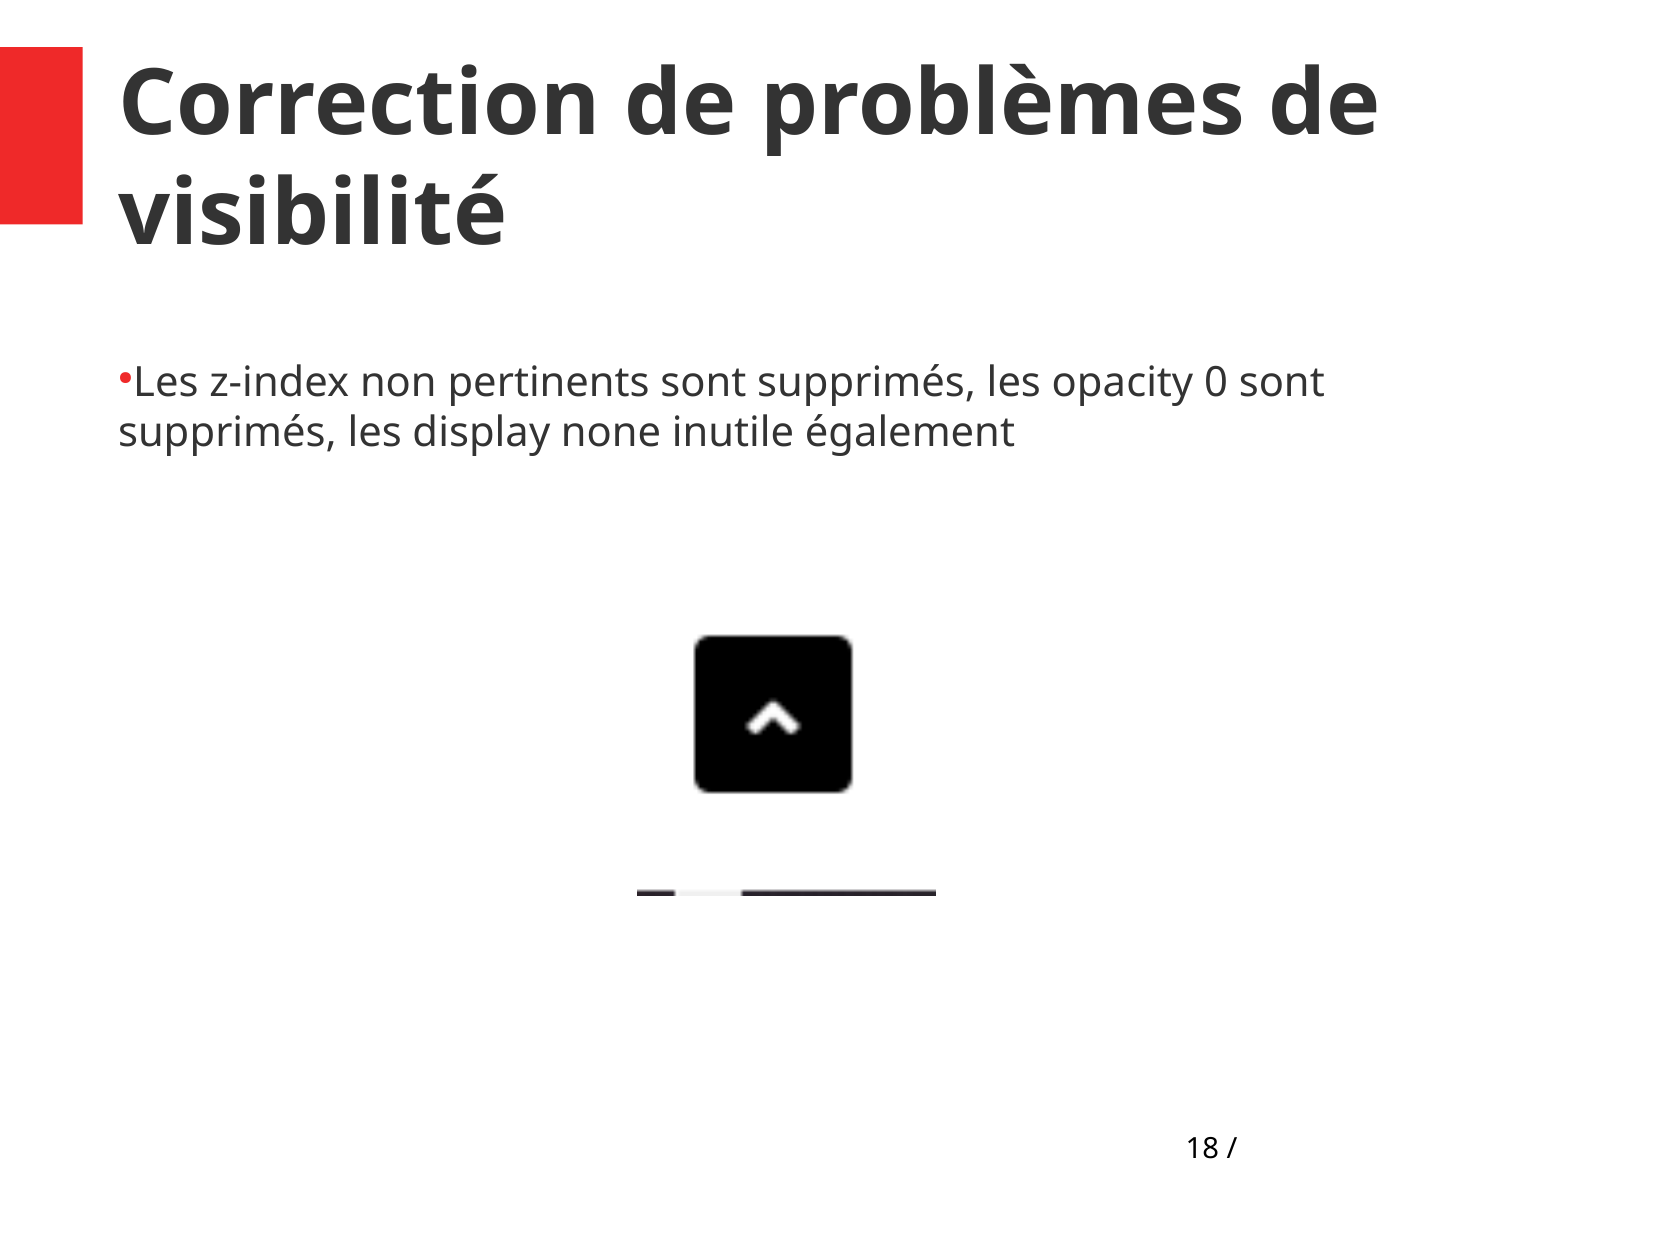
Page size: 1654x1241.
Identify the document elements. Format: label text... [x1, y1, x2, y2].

list Les z-index non pertinents sont supprimés, les opacity 0 sont supprimés, les display none inutile également [118, 354, 1536, 1074]
title Correction de problèmes de visibilité [118, 27, 1571, 278]
text_box / [1185, 1129, 1571, 1216]
picture [637, 555, 936, 896]
